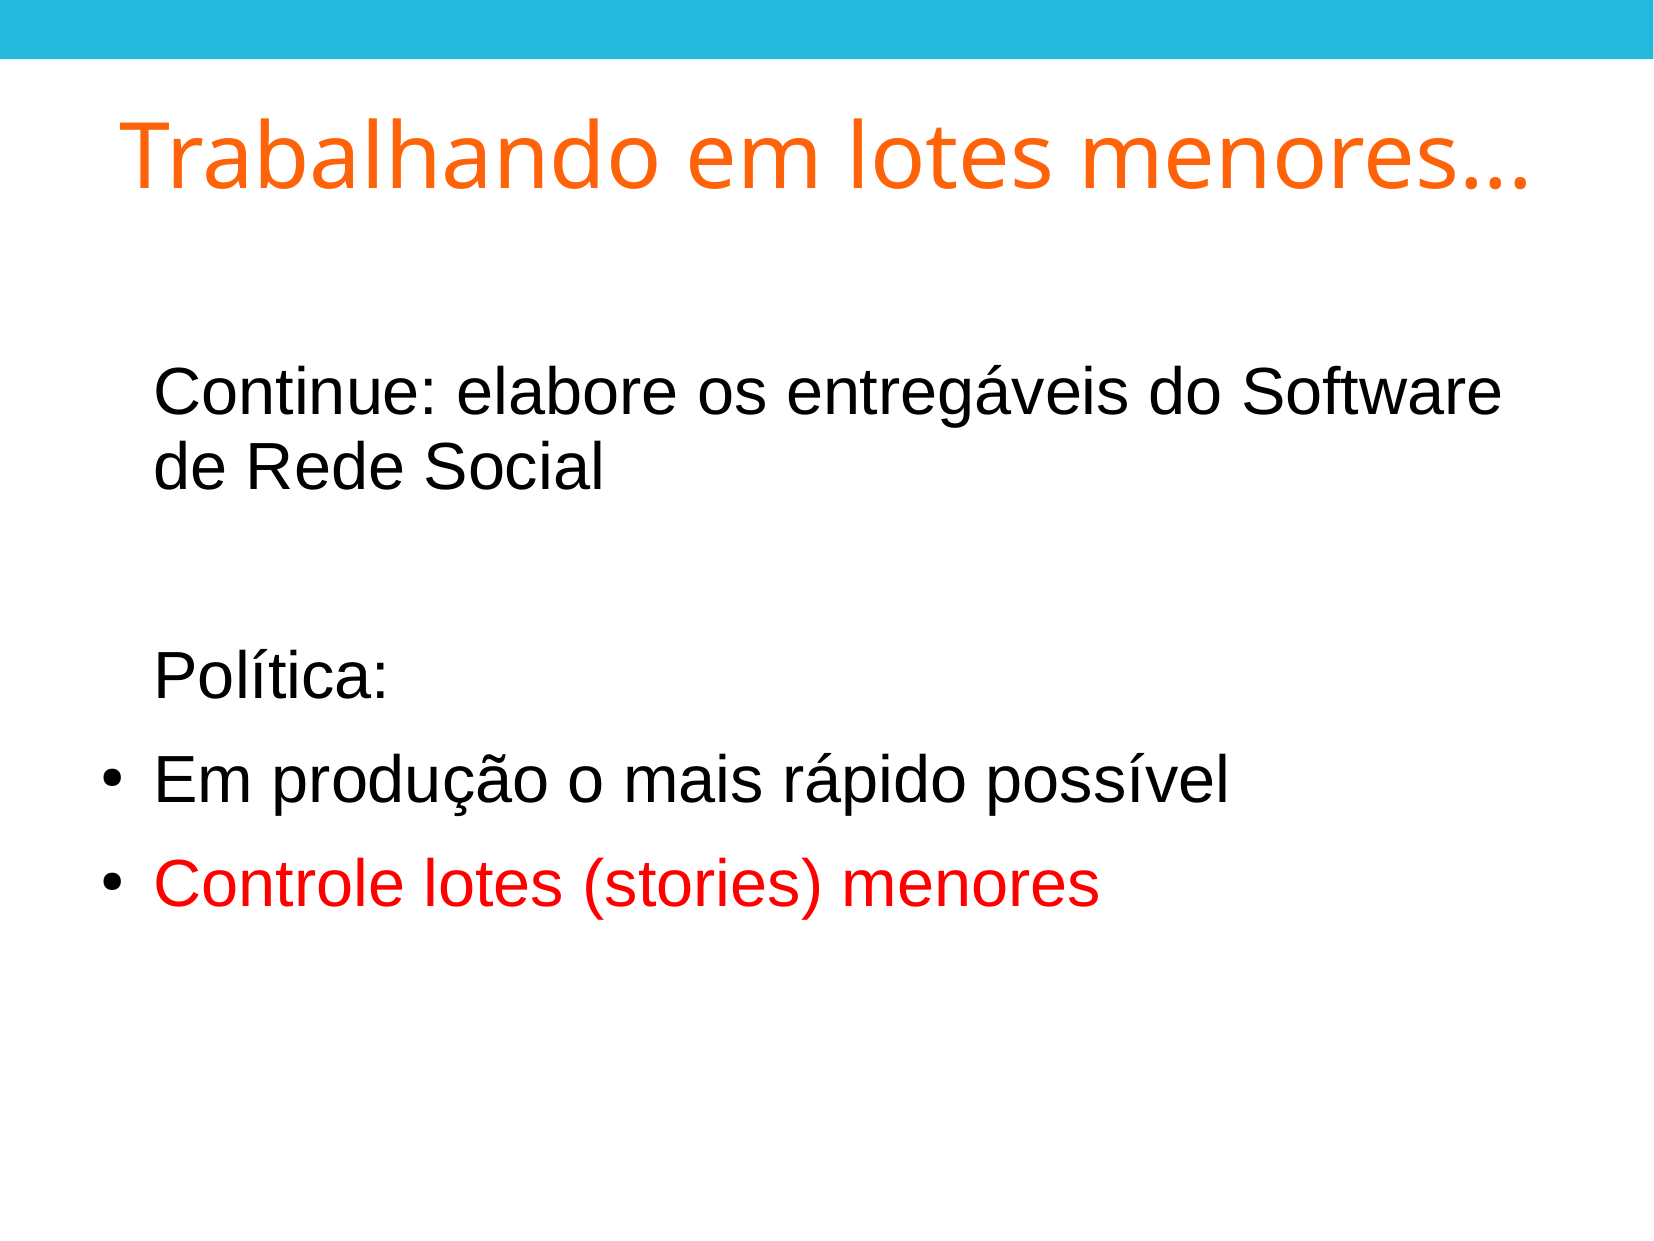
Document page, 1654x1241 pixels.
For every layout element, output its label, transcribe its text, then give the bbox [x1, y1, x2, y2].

list Continue: elabore os entregáveis do Software de Rede Social Política: Em produção o mais rápido possível Controle lotes (stories) menores [82, 354, 1571, 1182]
title Trabalhando em lotes menores... [82, 49, 1571, 257]
